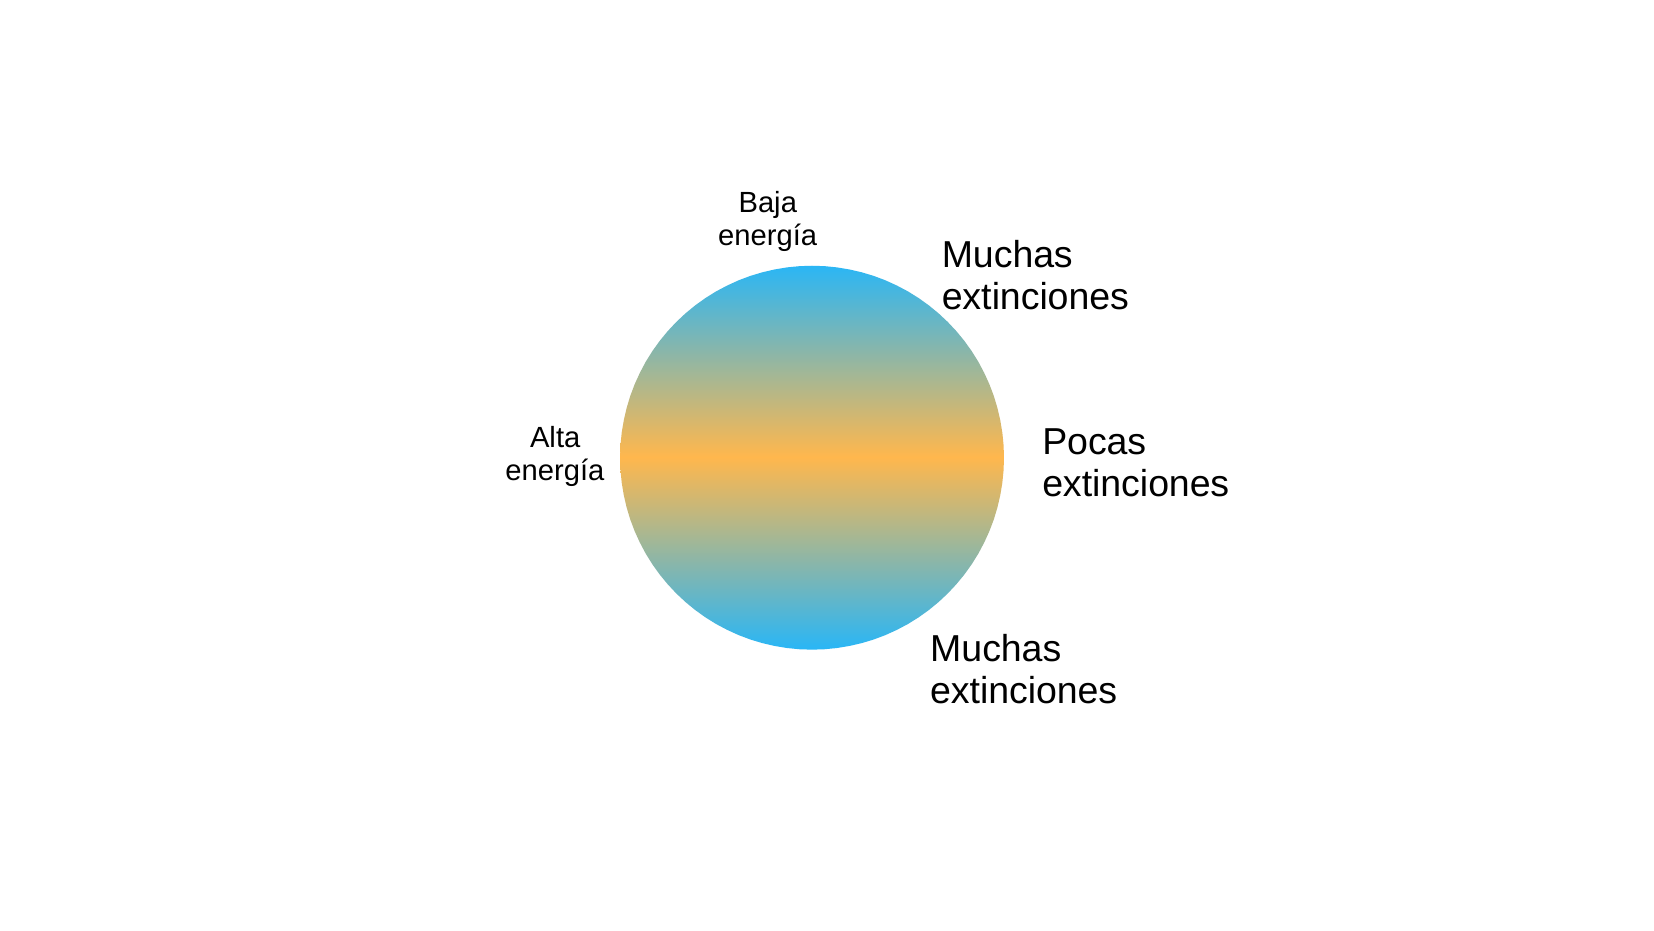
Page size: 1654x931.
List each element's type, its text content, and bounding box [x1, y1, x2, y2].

text_box [623, 265, 1004, 650]
text_box Alta energía [466, 413, 644, 494]
text_box Pocas extinciones [1027, 413, 1294, 513]
text_box Muchas extinciones [915, 620, 1182, 719]
text_box Muchas extinciones [927, 226, 1193, 325]
text_box Baja energía [679, 179, 857, 260]
